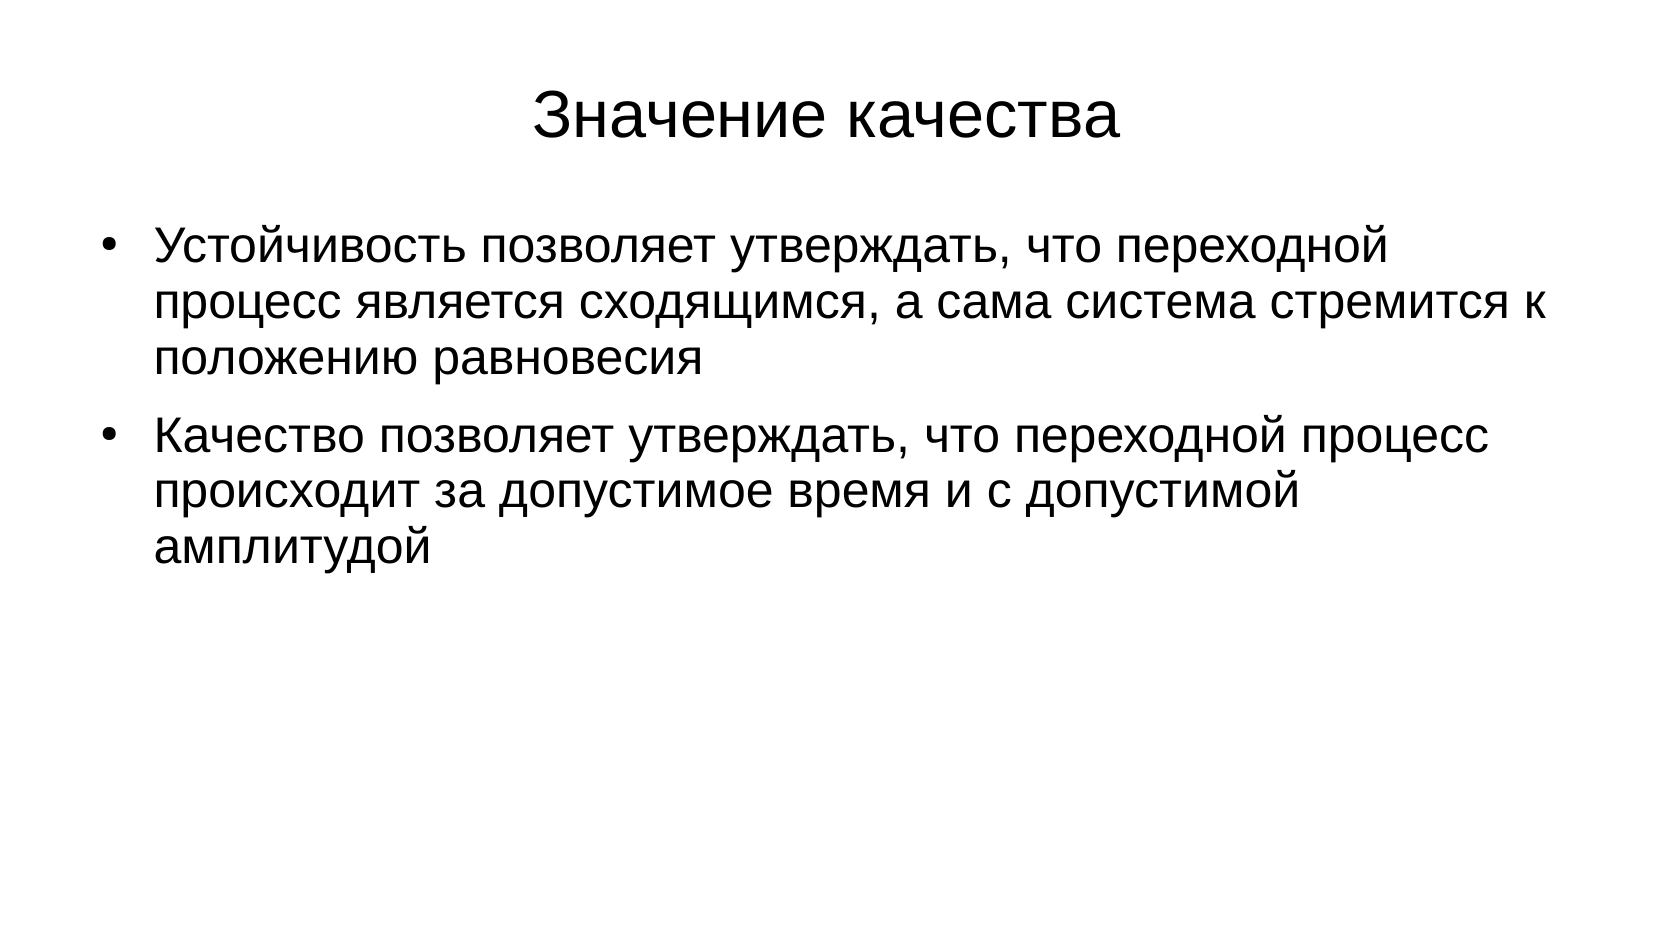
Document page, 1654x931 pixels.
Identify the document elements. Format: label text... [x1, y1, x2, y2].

title Значение качества [82, 37, 1571, 193]
list Устойчивость позволяет утверждать, что переходной процесс является сходящимся, а сама система стремится к положению равновесия Качество позволяет утверждать, что переходной процесс происходит за допустимое время и с допустимой амплитудой [82, 217, 1571, 758]
